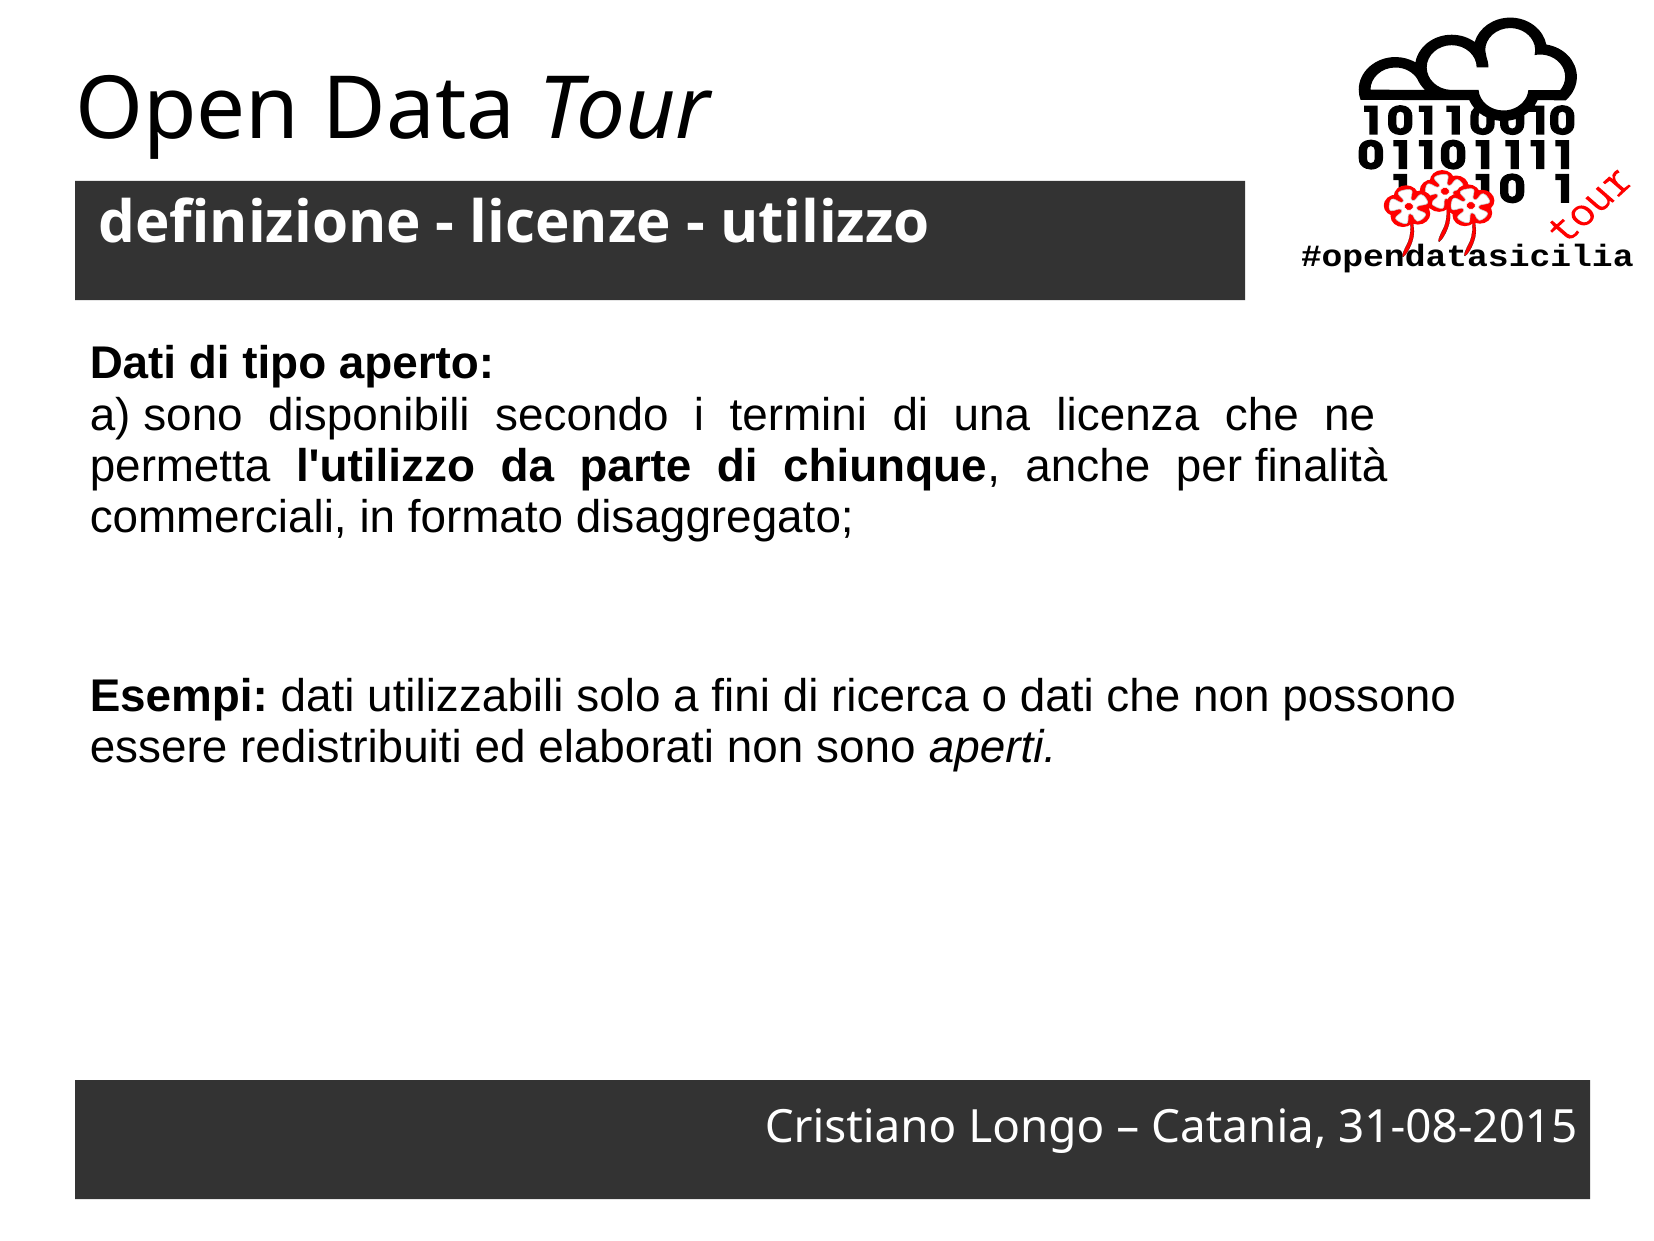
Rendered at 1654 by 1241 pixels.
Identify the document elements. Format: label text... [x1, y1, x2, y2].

list Open Data Tour [75, 45, 1246, 165]
list Cristiano Longo – Catania, 31-08-2015 [75, 1080, 1591, 1200]
picture [1302, 17, 1633, 273]
text_box Dati di tipo aperto: a) sono disponibili secondo i termini di una licenza che ne permetta l'utilizzo da parte di chiunque, anche per finalità commerciali, in formato disaggregato; [75, 330, 1561, 550]
text_box Esempi: dati utilizzabili solo a fini di ricerca o dati che non possono essere redistribuiti ed elaborati non sono aperti. [75, 662, 1591, 781]
list definizione - licenze - utilizzo [75, 180, 1246, 301]
